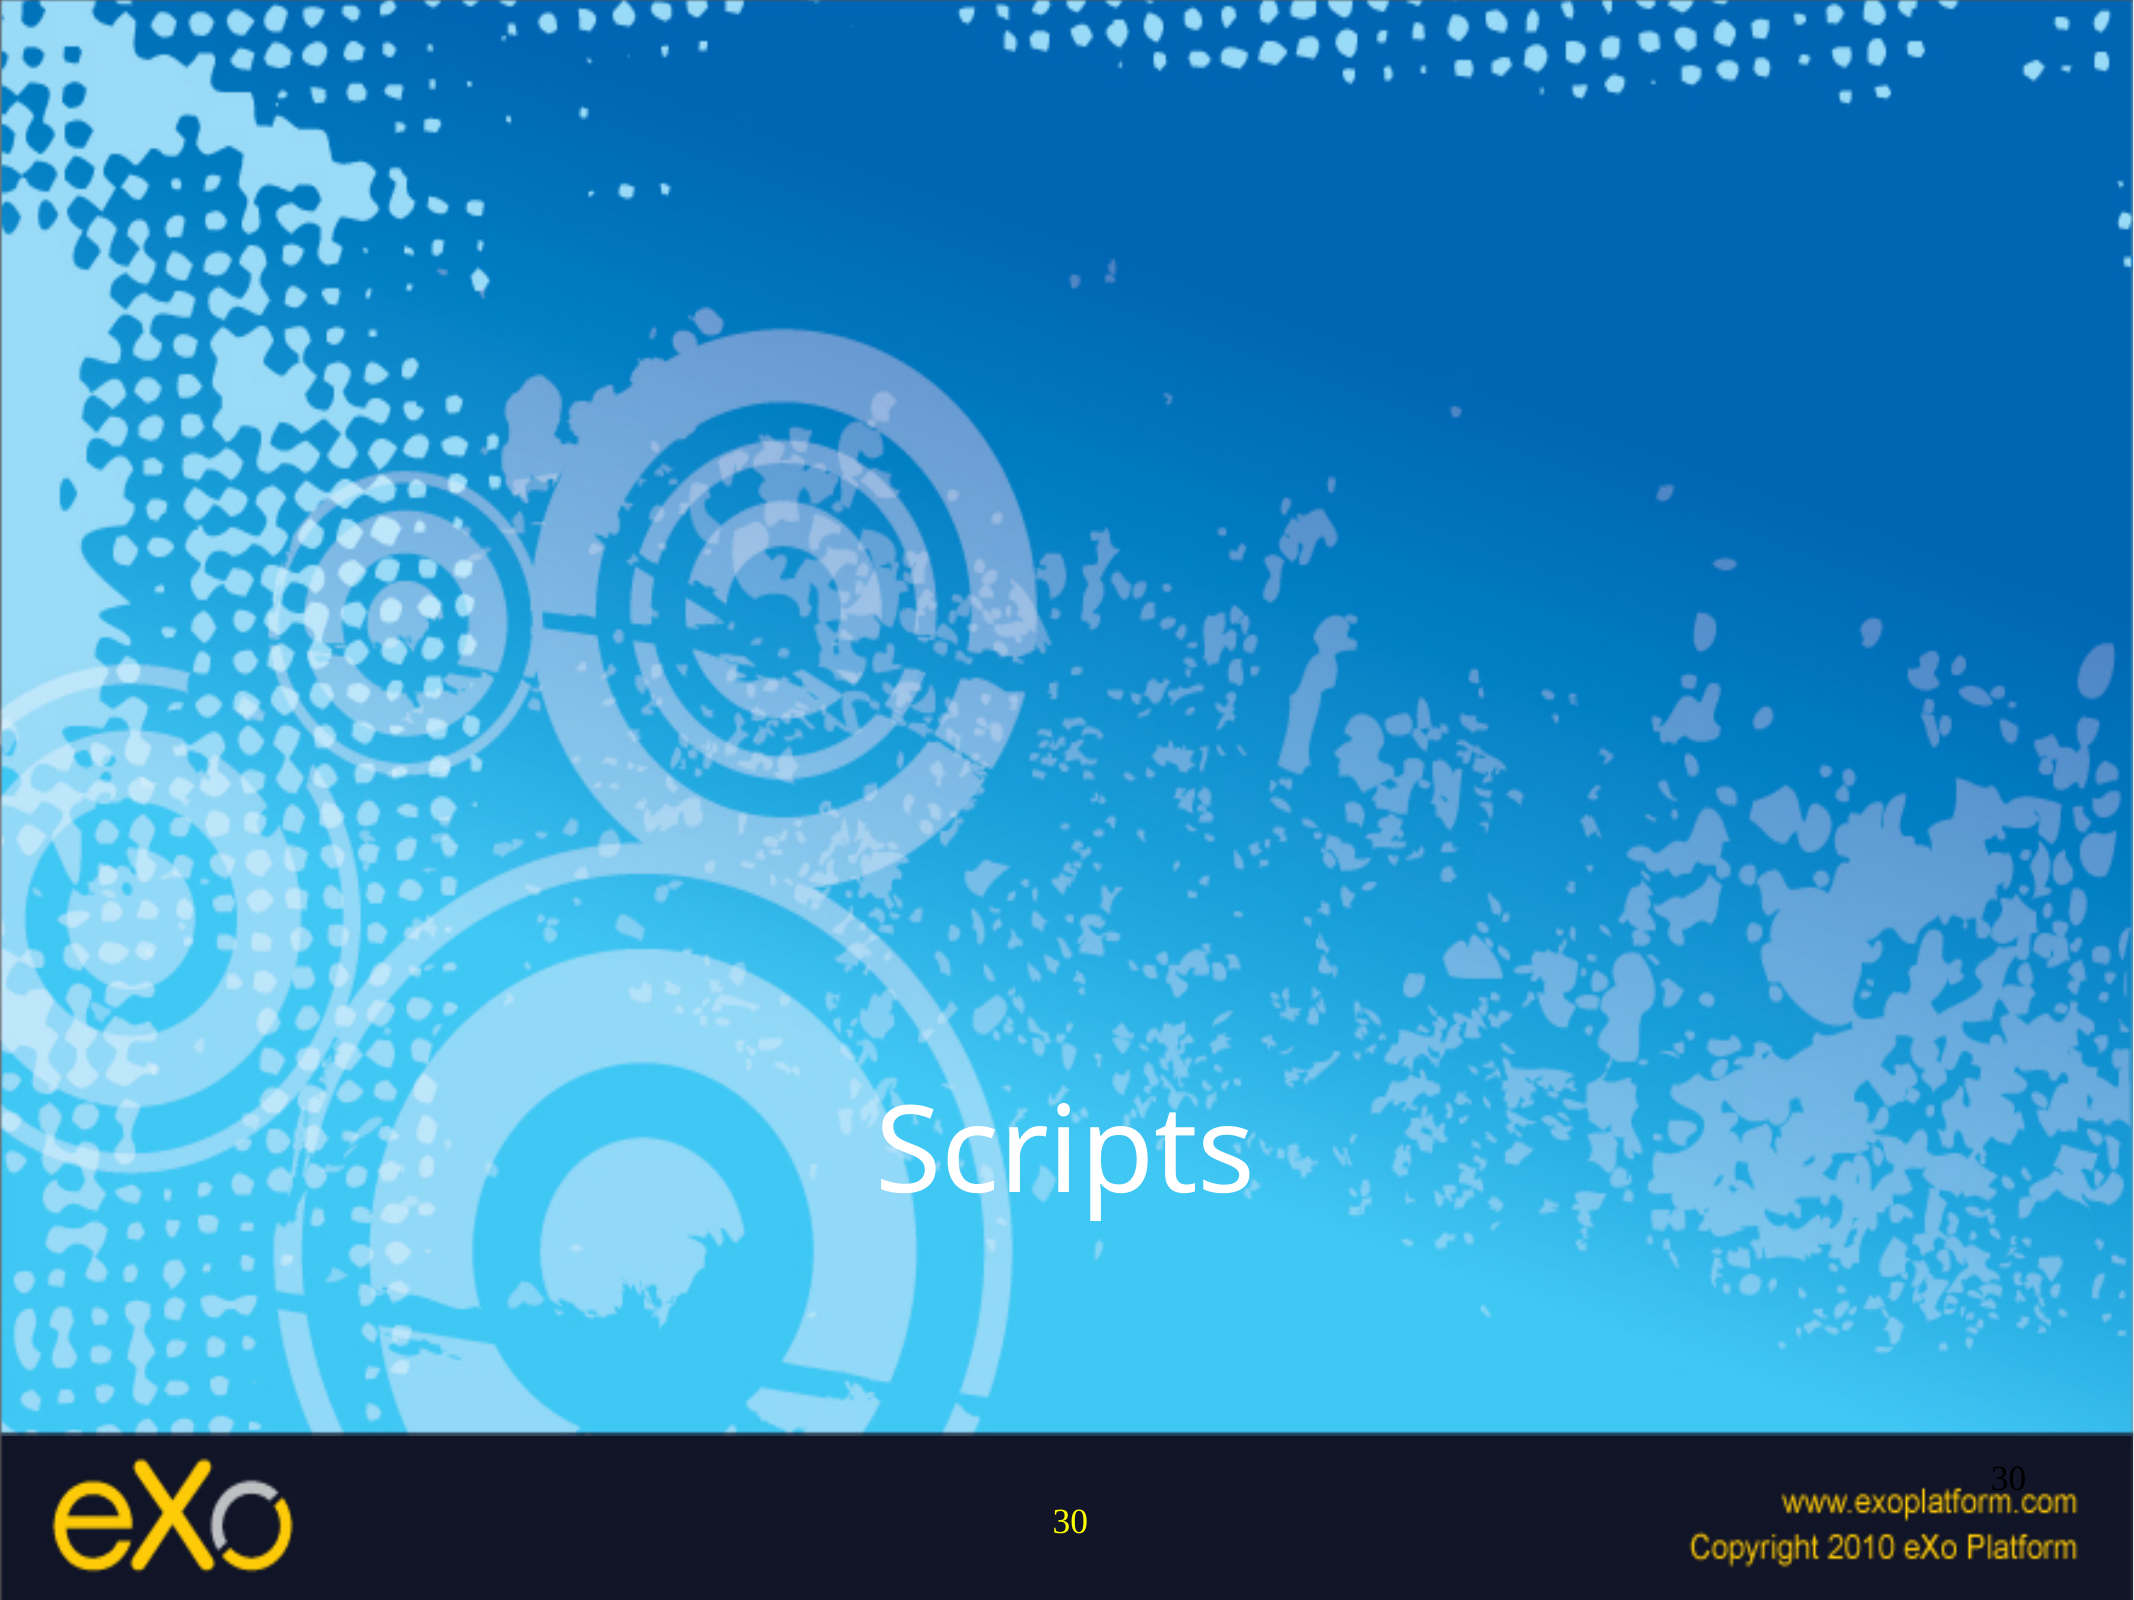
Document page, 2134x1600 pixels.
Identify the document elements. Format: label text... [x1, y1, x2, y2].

text_box Scripts [105, 993, 2026, 1310]
picture [0, 0, 2134, 1600]
text_box <número> [1529, 1457, 2027, 1568]
